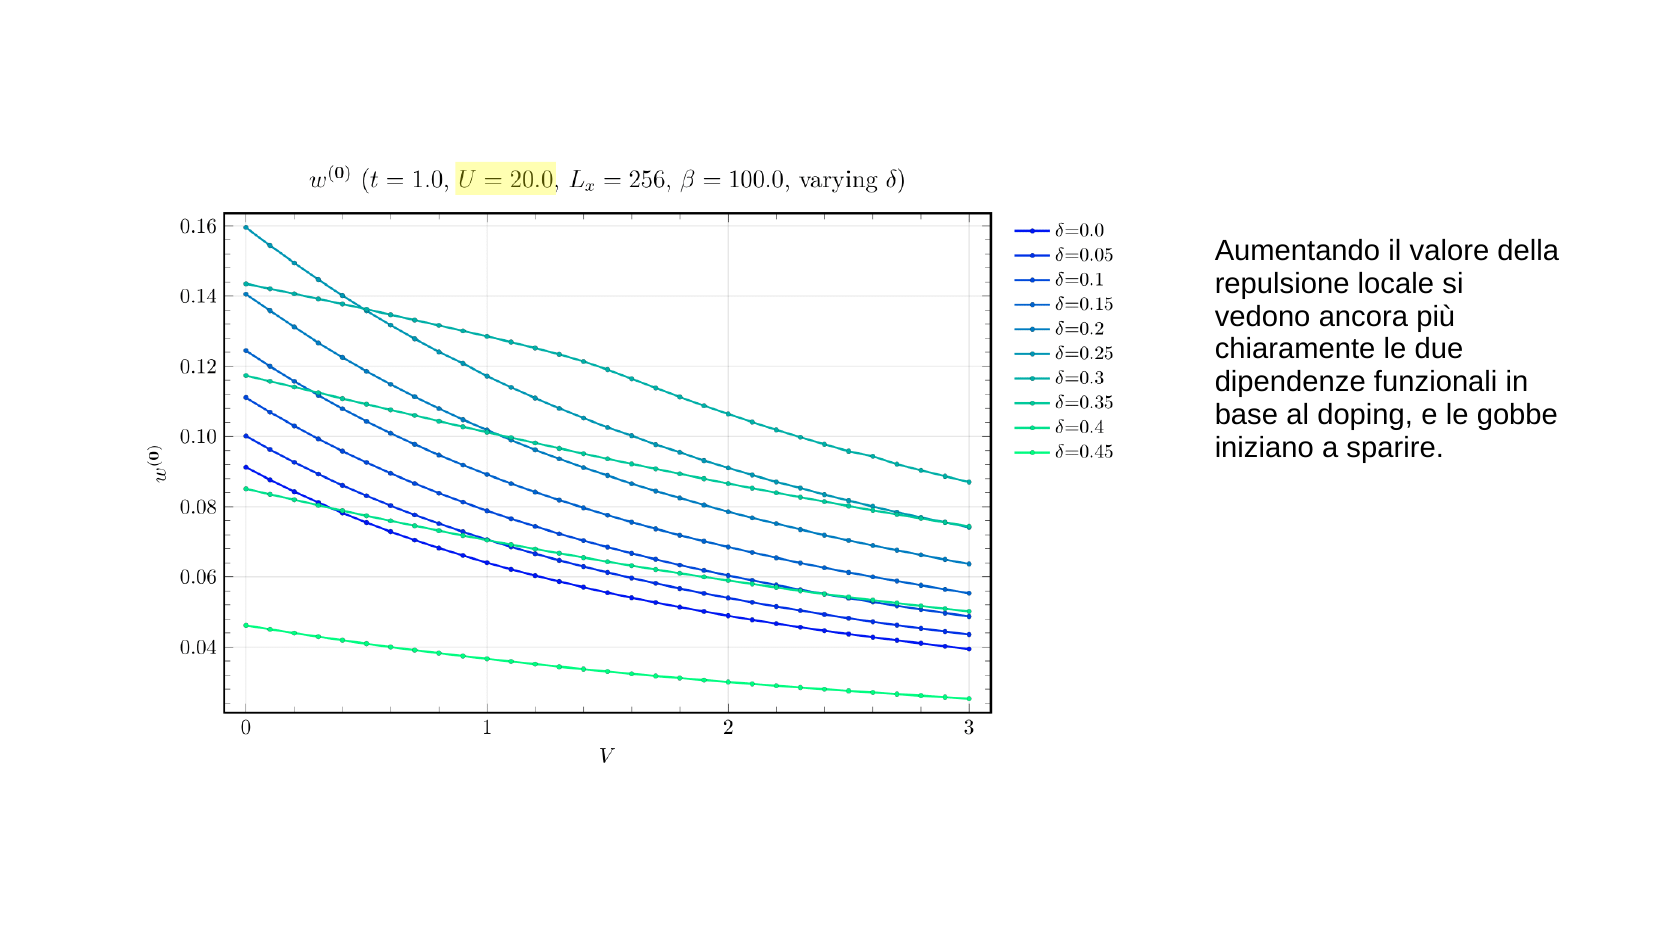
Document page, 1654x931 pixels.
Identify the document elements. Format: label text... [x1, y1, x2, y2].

text_box [455, 161, 556, 195]
text_box Aumentando il valore della repulsione locale si vedono ancora più chiaramente le due dipendenze funzionali in base al doping, e le gobbe iniziano a sparire. [1200, 226, 1576, 526]
picture [131, 149, 1134, 778]
